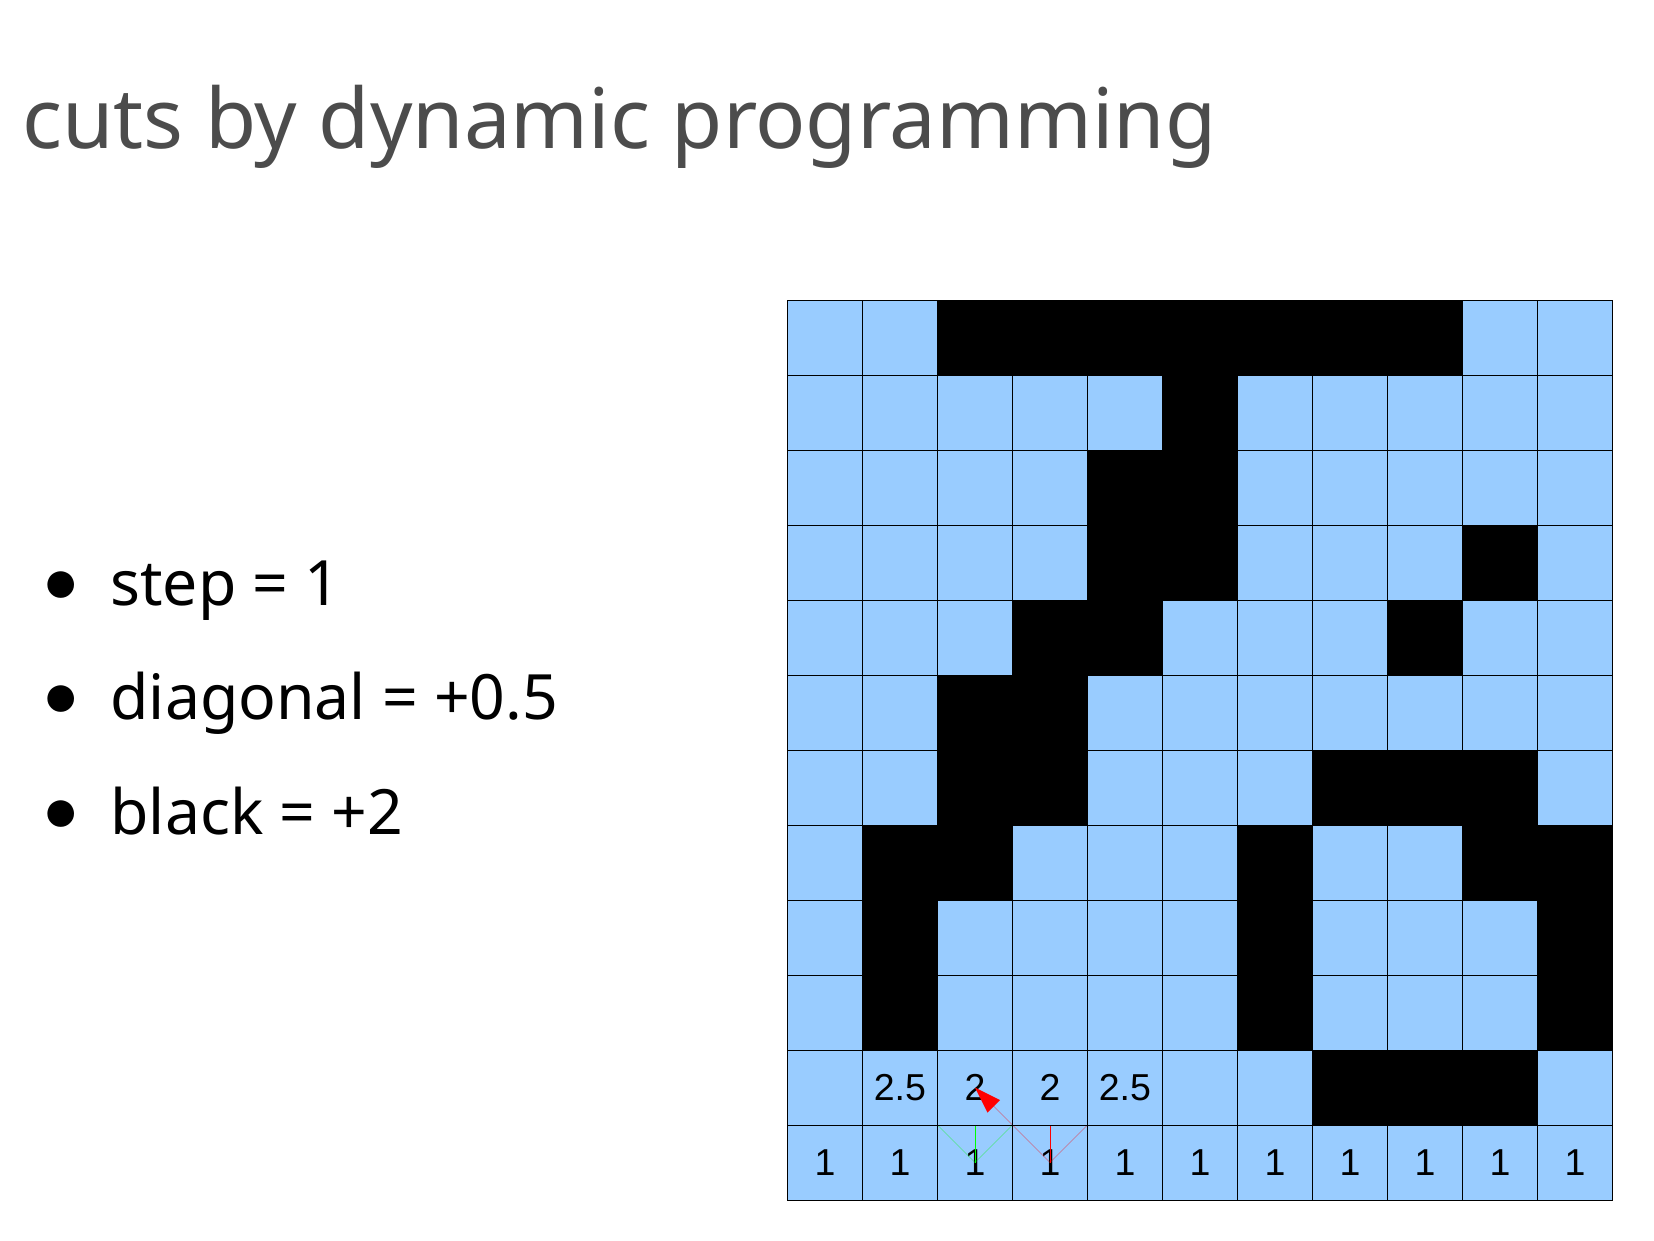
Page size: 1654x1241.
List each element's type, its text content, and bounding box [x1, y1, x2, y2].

text_box 1 [1162, 1158, 1237, 1201]
text_box 1 [1237, 1158, 1312, 1201]
text_box 1 [787, 1158, 862, 1201]
text_box 1 [937, 1158, 1012, 1201]
text_box 1 [1387, 1158, 1462, 1201]
text_box 1 [1312, 1158, 1387, 1201]
title cuts by dynamic programming [22, 19, 1654, 213]
text_box 1 [1012, 1158, 1087, 1201]
text_box 1 [1087, 1158, 1162, 1201]
text_box 1 [1537, 1158, 1613, 1201]
list step = 1 diagonal = +0.5 black = +2 [25, 233, 1654, 1158]
text_box 1 [862, 1158, 937, 1201]
text_box 1 [1462, 1158, 1537, 1201]
